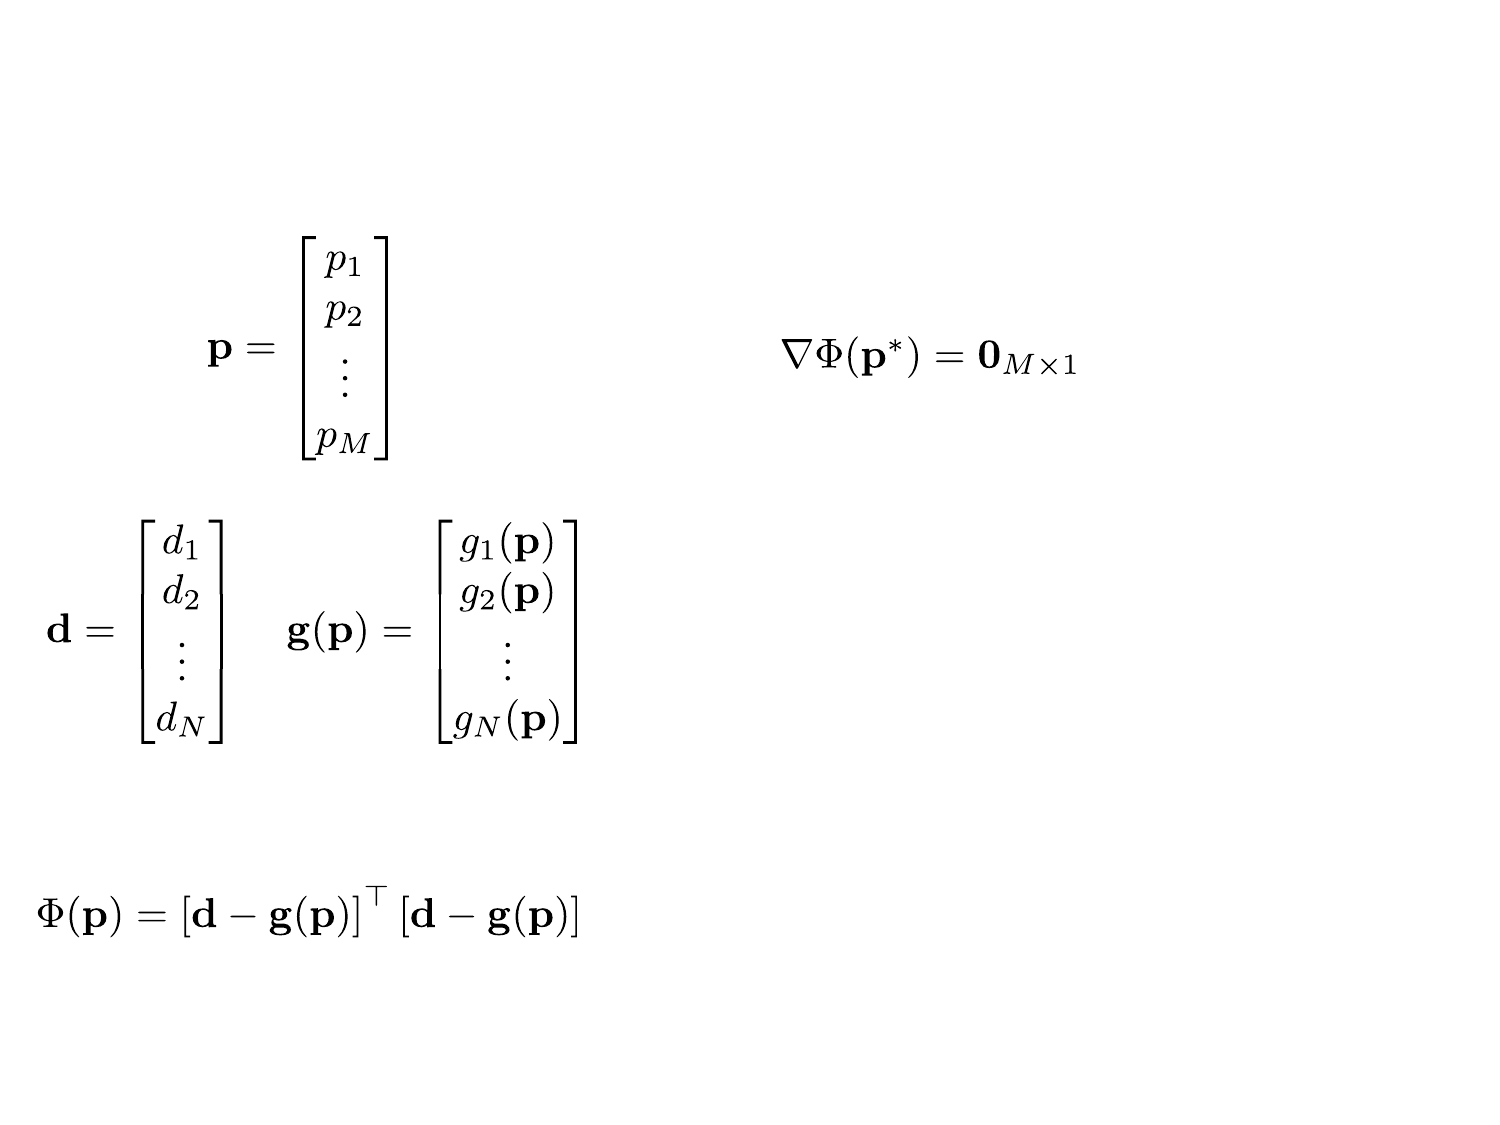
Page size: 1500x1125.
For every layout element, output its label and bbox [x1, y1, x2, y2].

text_box [779, 336, 1079, 378]
text_box [35, 885, 582, 938]
text_box [286, 519, 591, 744]
text_box [206, 236, 402, 461]
text_box [45, 519, 237, 744]
